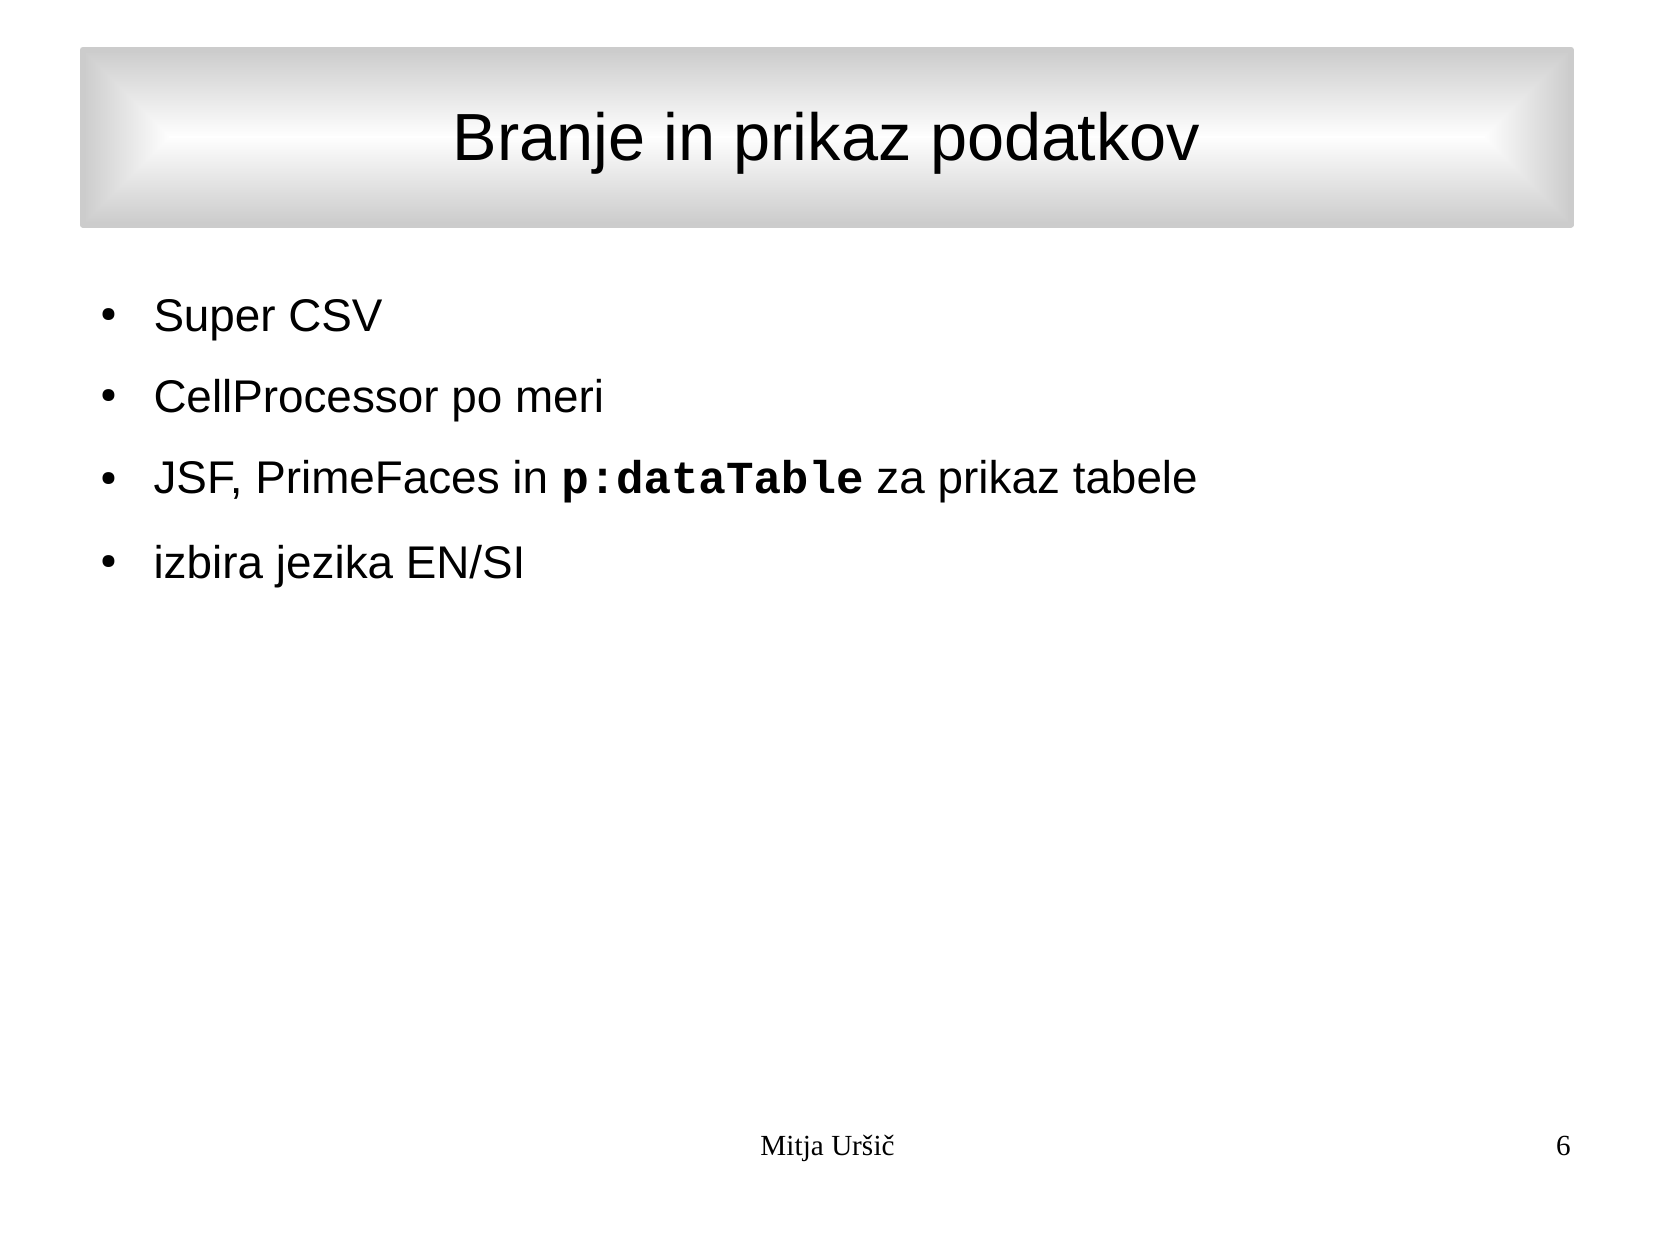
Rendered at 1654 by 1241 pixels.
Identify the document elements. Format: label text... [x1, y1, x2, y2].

list Super CSV CellProcessor po meri JSF, PrimeFaces in p:dataTable za prikaz tabele izbira jezika EN/SI [82, 290, 1571, 1010]
title Branje in prikaz podatkov [82, 49, 1571, 225]
